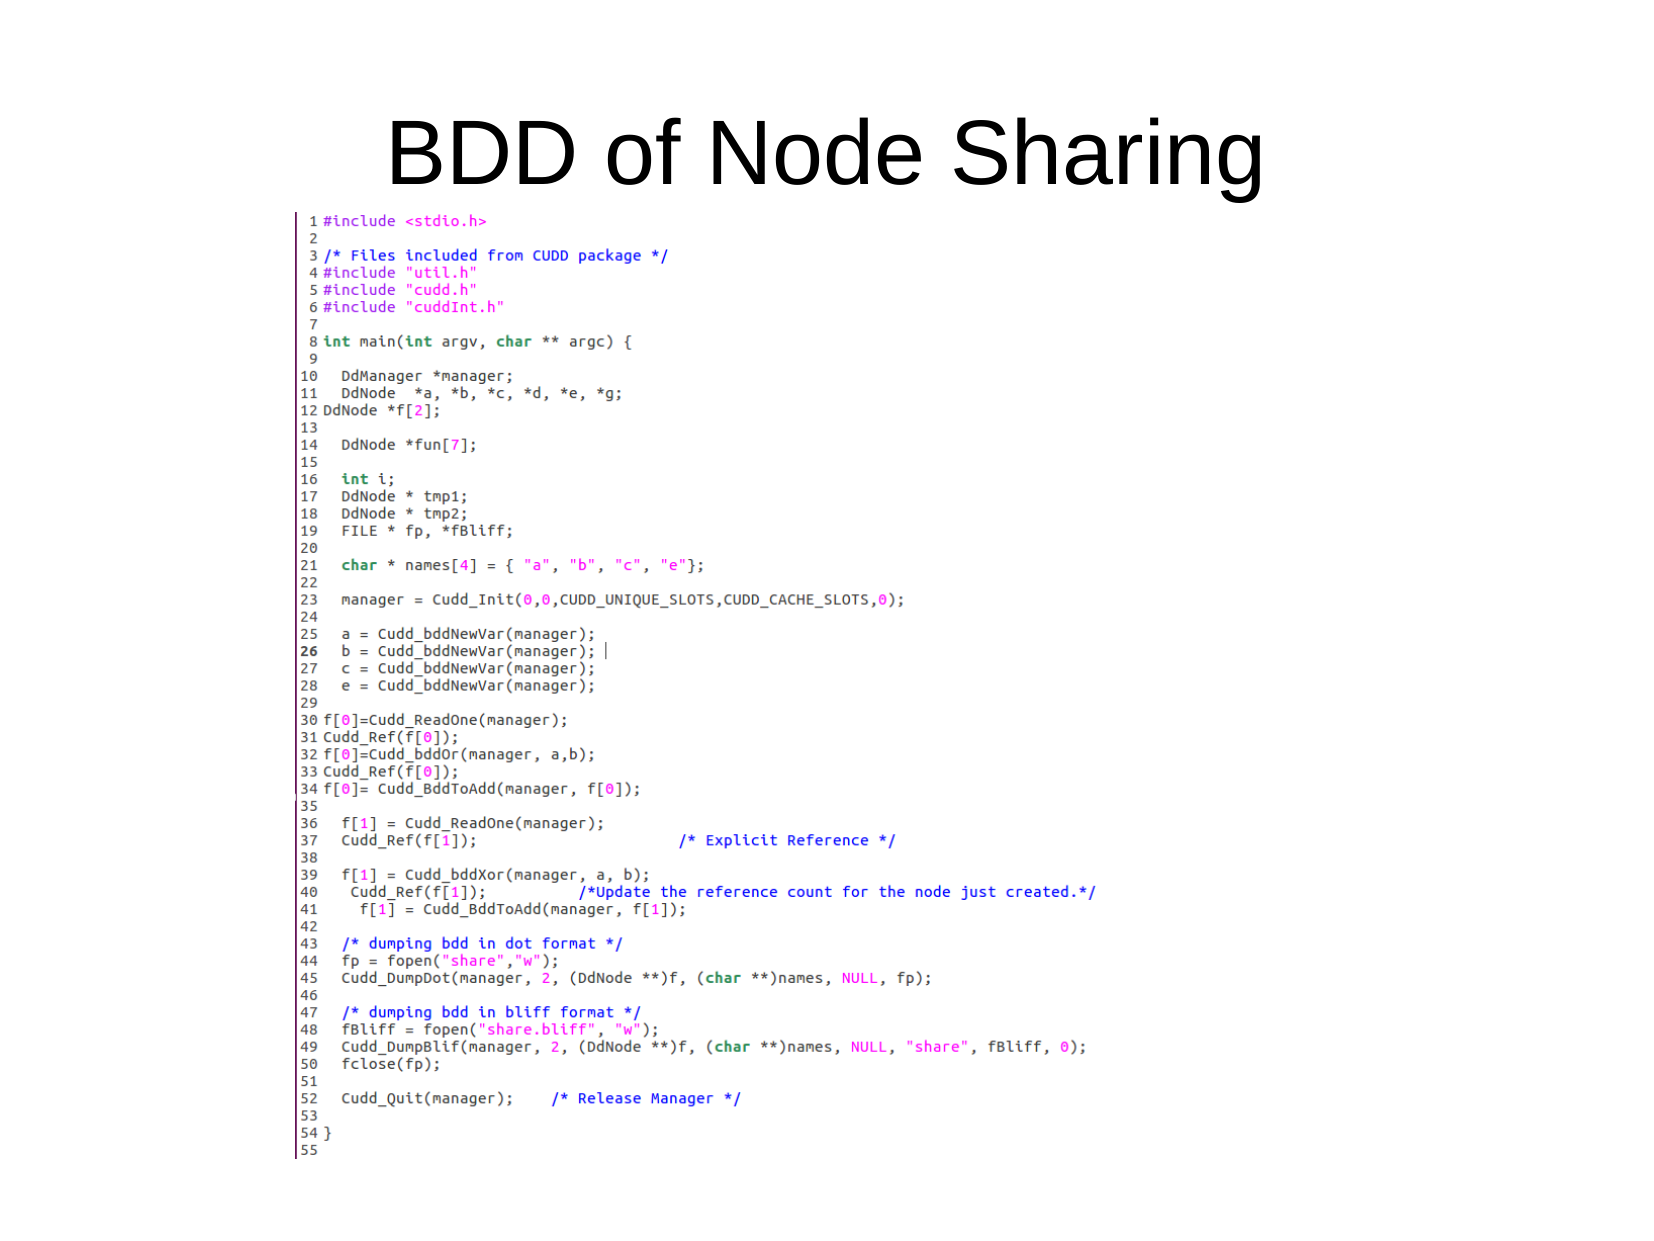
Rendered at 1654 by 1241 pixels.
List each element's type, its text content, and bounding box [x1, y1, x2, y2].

title BDD of Node Sharing [82, 49, 1571, 257]
picture [295, 212, 1217, 1159]
